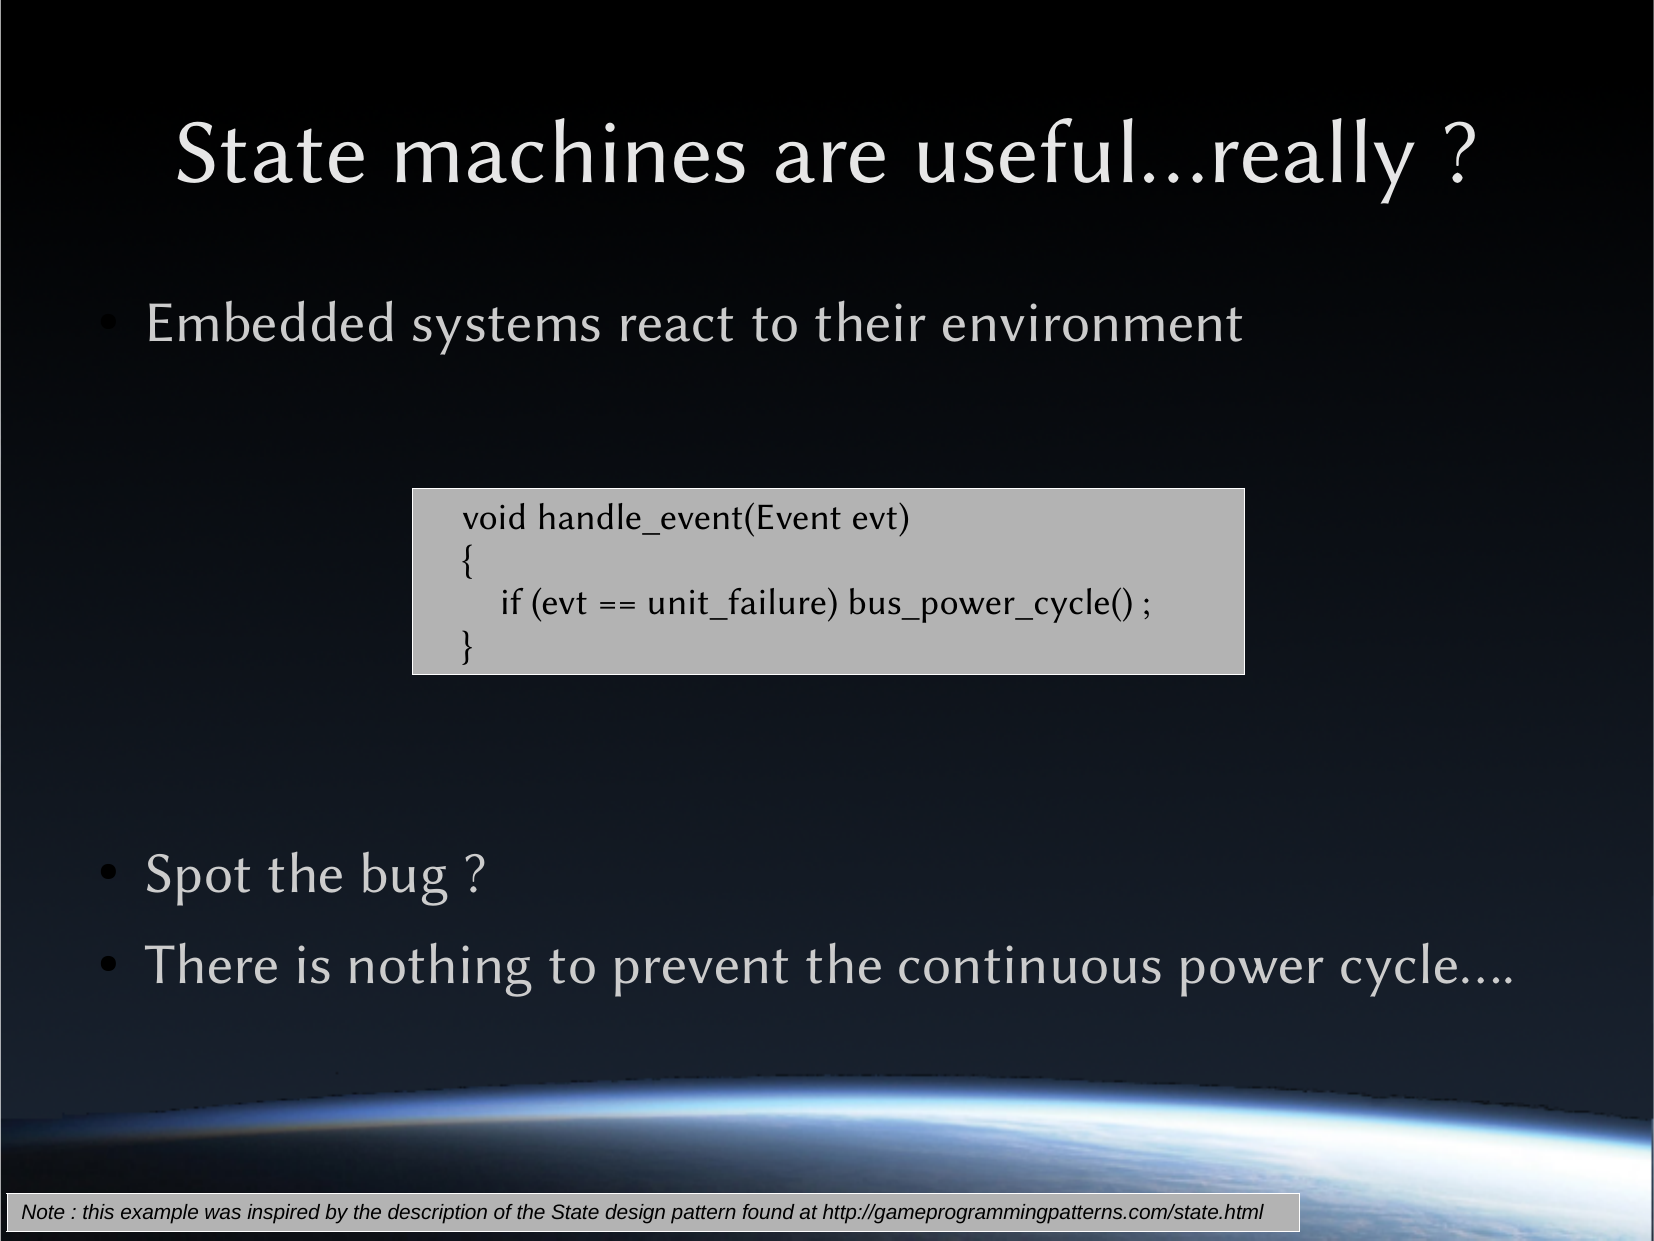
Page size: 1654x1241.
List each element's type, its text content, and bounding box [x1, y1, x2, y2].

picture [0, 0, 1654, 1241]
table_header void handle_event(Event evt) { if (evt == unit_failure) bus_power_cycle() ; } [413, 489, 1244, 674]
title State machines are useful...really ? [82, 49, 1571, 257]
list Embedded systems react to their environment Spot the bug ? There is nothing to prevent the continuous power cycle.... [82, 290, 1538, 1010]
table_header Note : this example was inspired by the description of the State design pattern found at http://gameprogrammingpatterns.com/state.html [8, 1194, 1299, 1231]
